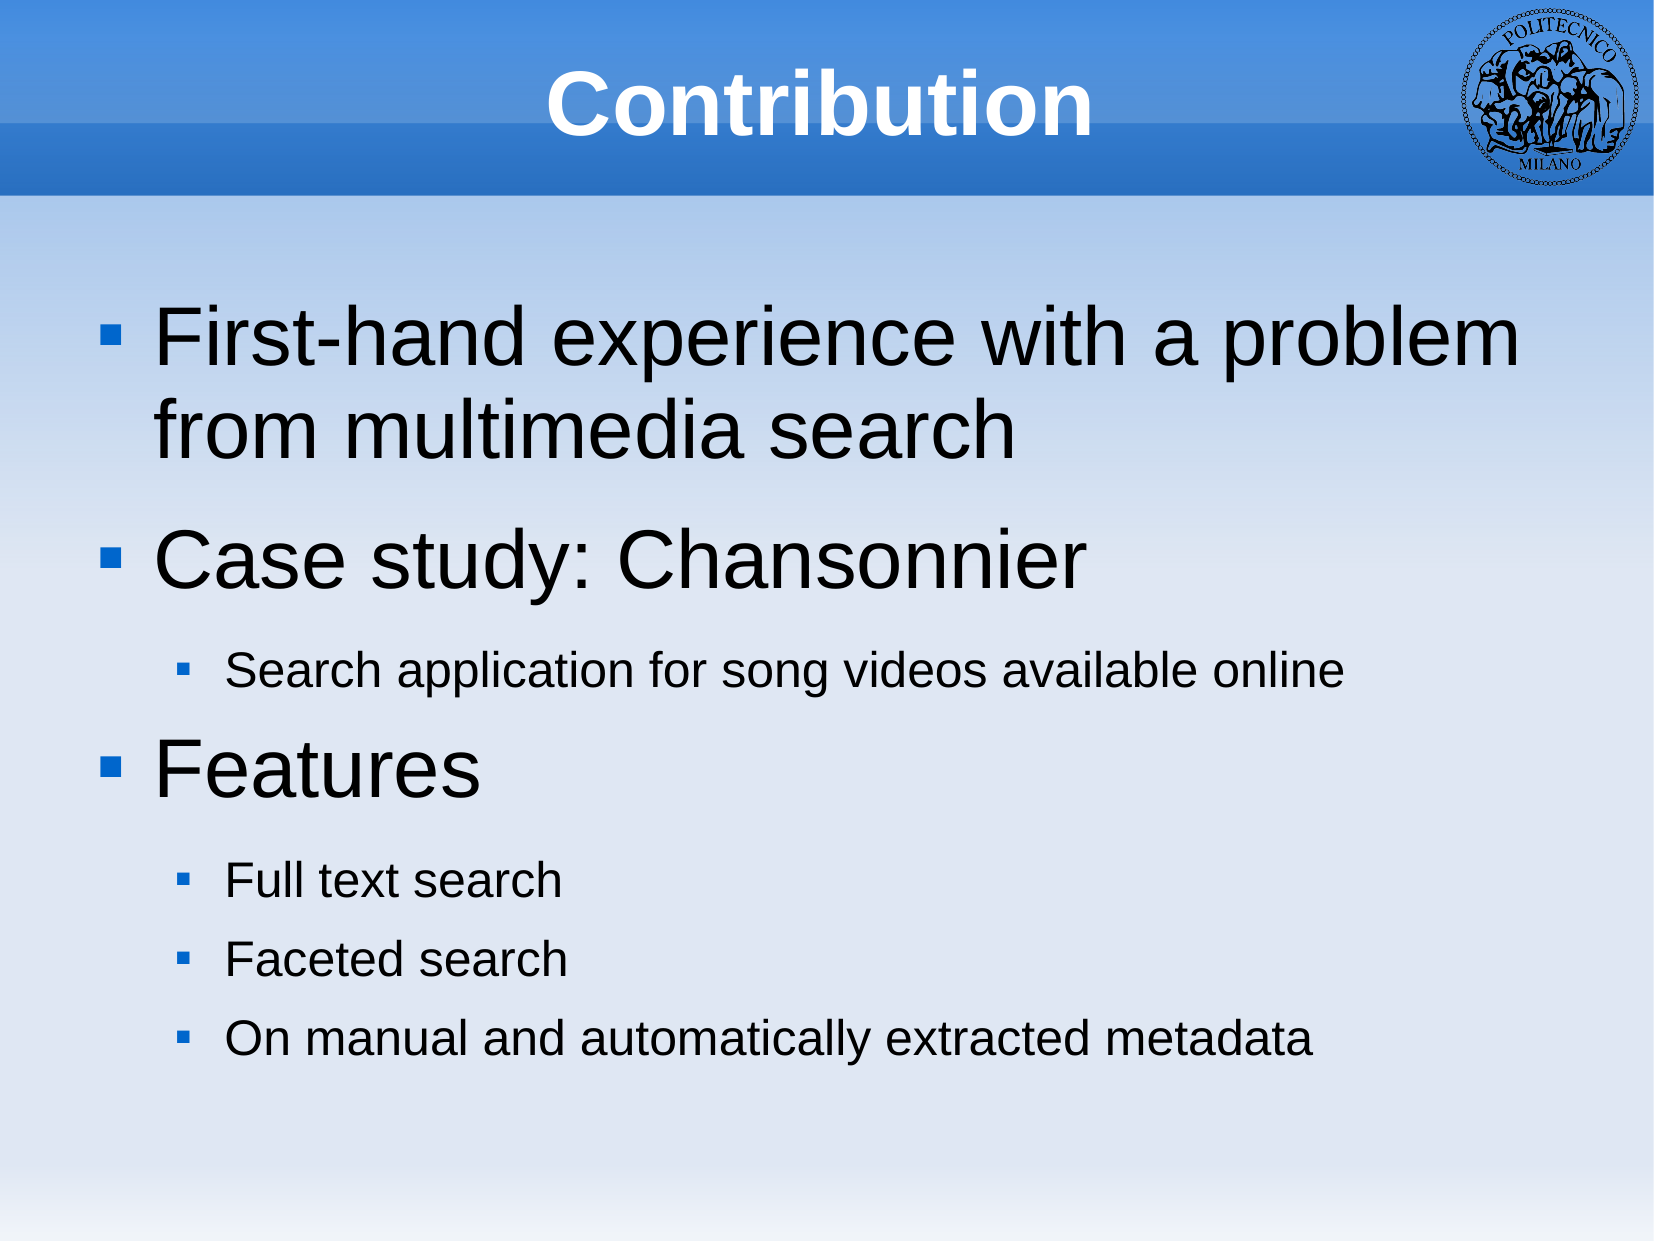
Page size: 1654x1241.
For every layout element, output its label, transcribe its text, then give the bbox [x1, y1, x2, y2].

picture [0, 0, 1654, 1241]
title Contribution [76, 7, 1565, 200]
list First-hand experience with a problem from multimedia search Case study: Chansonnier Search application for song videos available online Features Full text search Faceted search On manual and automatically extracted metadata [82, 290, 1571, 1094]
